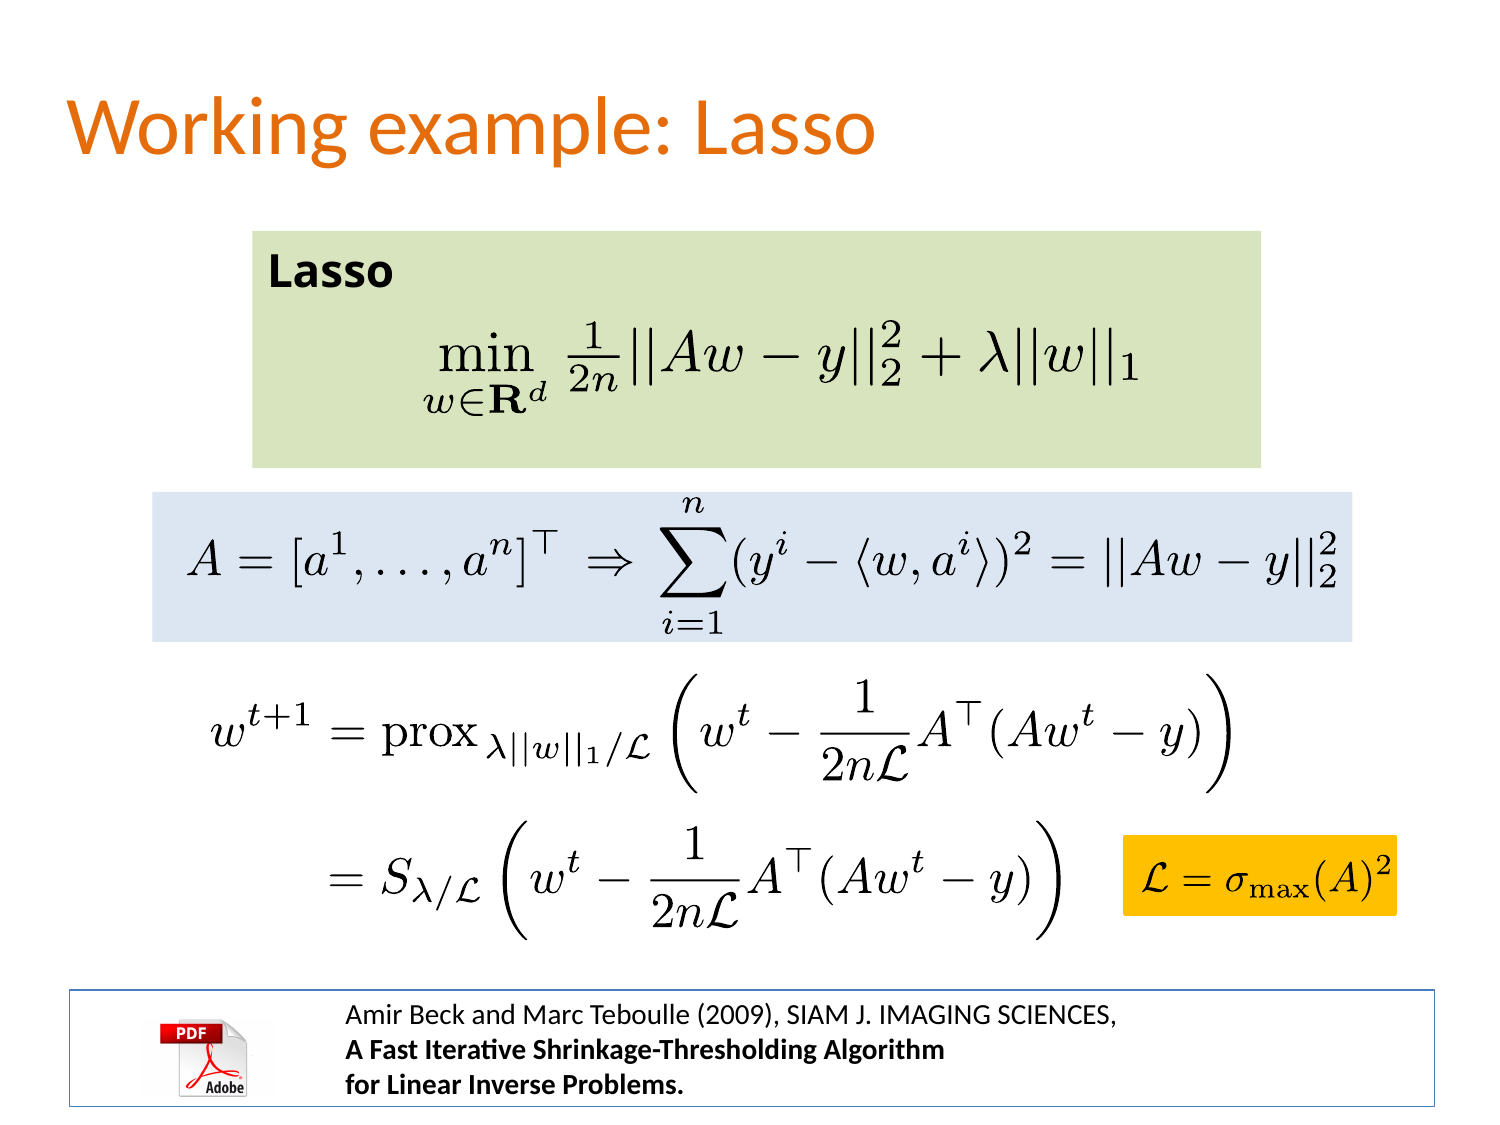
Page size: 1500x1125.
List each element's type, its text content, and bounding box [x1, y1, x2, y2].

text_box [421, 320, 1142, 416]
text_box [152, 491, 1353, 642]
text_box Lasso [252, 230, 1262, 469]
text_box [1426, 990, 1435, 1107]
text_box [1125, 836, 1396, 914]
picture [140, 1018, 276, 1097]
text_box Working example: Lasso [51, 27, 1432, 215]
text_box [209, 673, 1242, 794]
text_box [326, 820, 1071, 941]
text_box Amir Beck and Marc Teboulle (2009), SIAM J. IMAGING SCIENCES, A Fast Iterative Shrinkage-Thresholding Algorithm for Linear Inverse Problems. [330, 987, 1426, 1125]
text_box [69, 990, 330, 1107]
